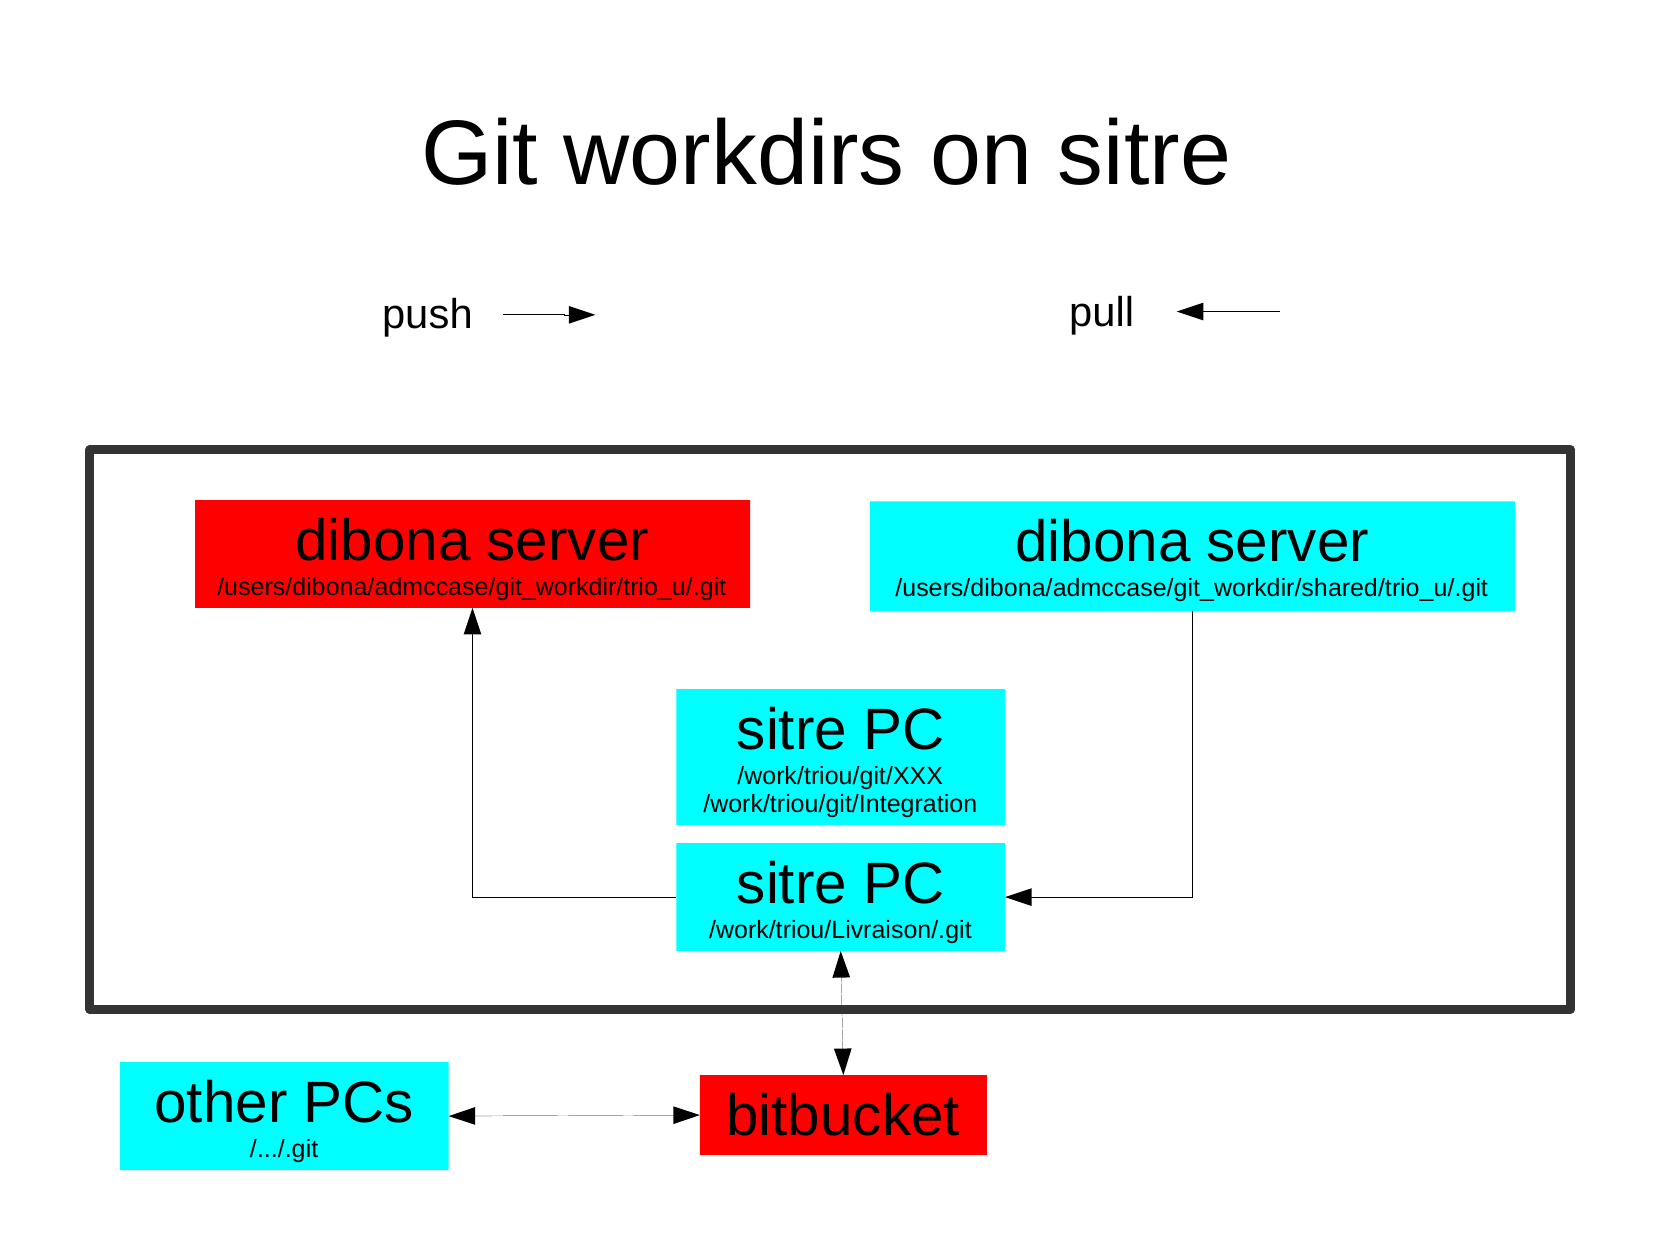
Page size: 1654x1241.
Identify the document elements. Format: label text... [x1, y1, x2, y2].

text_box push [352, 283, 503, 346]
text_box sitre PC /work/triou/Livraison/.git [676, 843, 1006, 952]
text_box sitre PC /work/triou/git/XXX /work/triou/git/Integration [676, 689, 1006, 826]
text_box bitbucket [699, 1075, 987, 1156]
text_box pull [1026, 280, 1177, 343]
text_box dibona server /users/dibona/admccase/git_workdir/trio_u/.git [195, 500, 751, 608]
text_box dibona server /users/dibona/admccase/git_workdir/shared/trio_u/.git [870, 501, 1516, 612]
text_box other PCs /.../.git [120, 1062, 449, 1171]
title Git workdirs on sitre [82, 49, 1571, 257]
